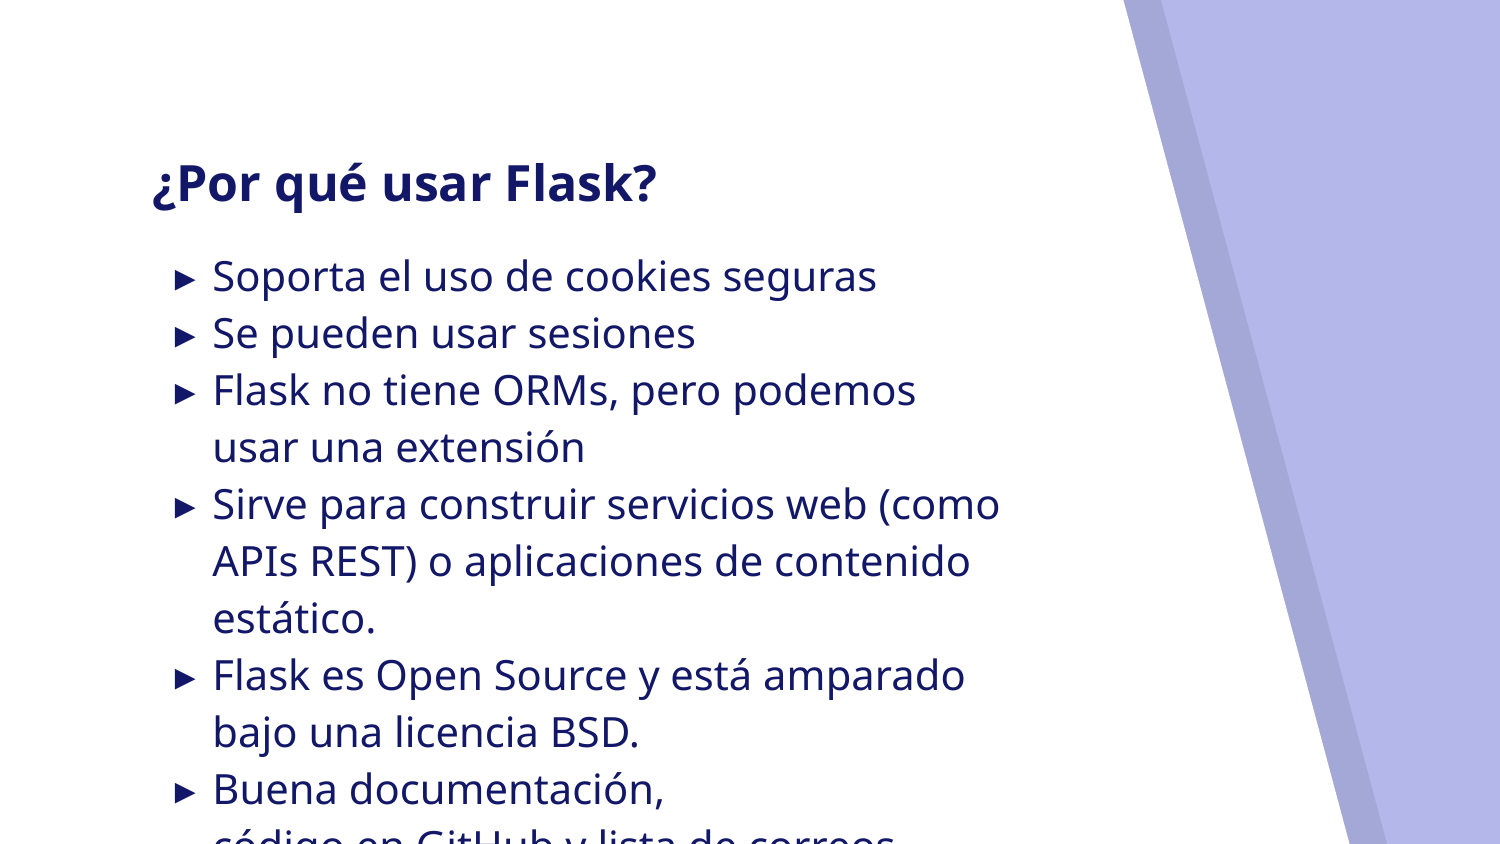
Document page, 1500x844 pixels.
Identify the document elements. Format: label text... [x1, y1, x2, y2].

list Soporta el uso de cookies seguras Se pueden usar sesiones Flask no tiene ORMs, pero podemos usar una extensión Sirve para construir servicios web (como APIs REST) o aplicaciones de contenido estático. Flask es Open Source y está amparado bajo una licencia BSD. Buena documentación, código en GitHub y lista de correos [137, 246, 1011, 781]
title ¿Por qué usar Flask? [137, 146, 1011, 227]
